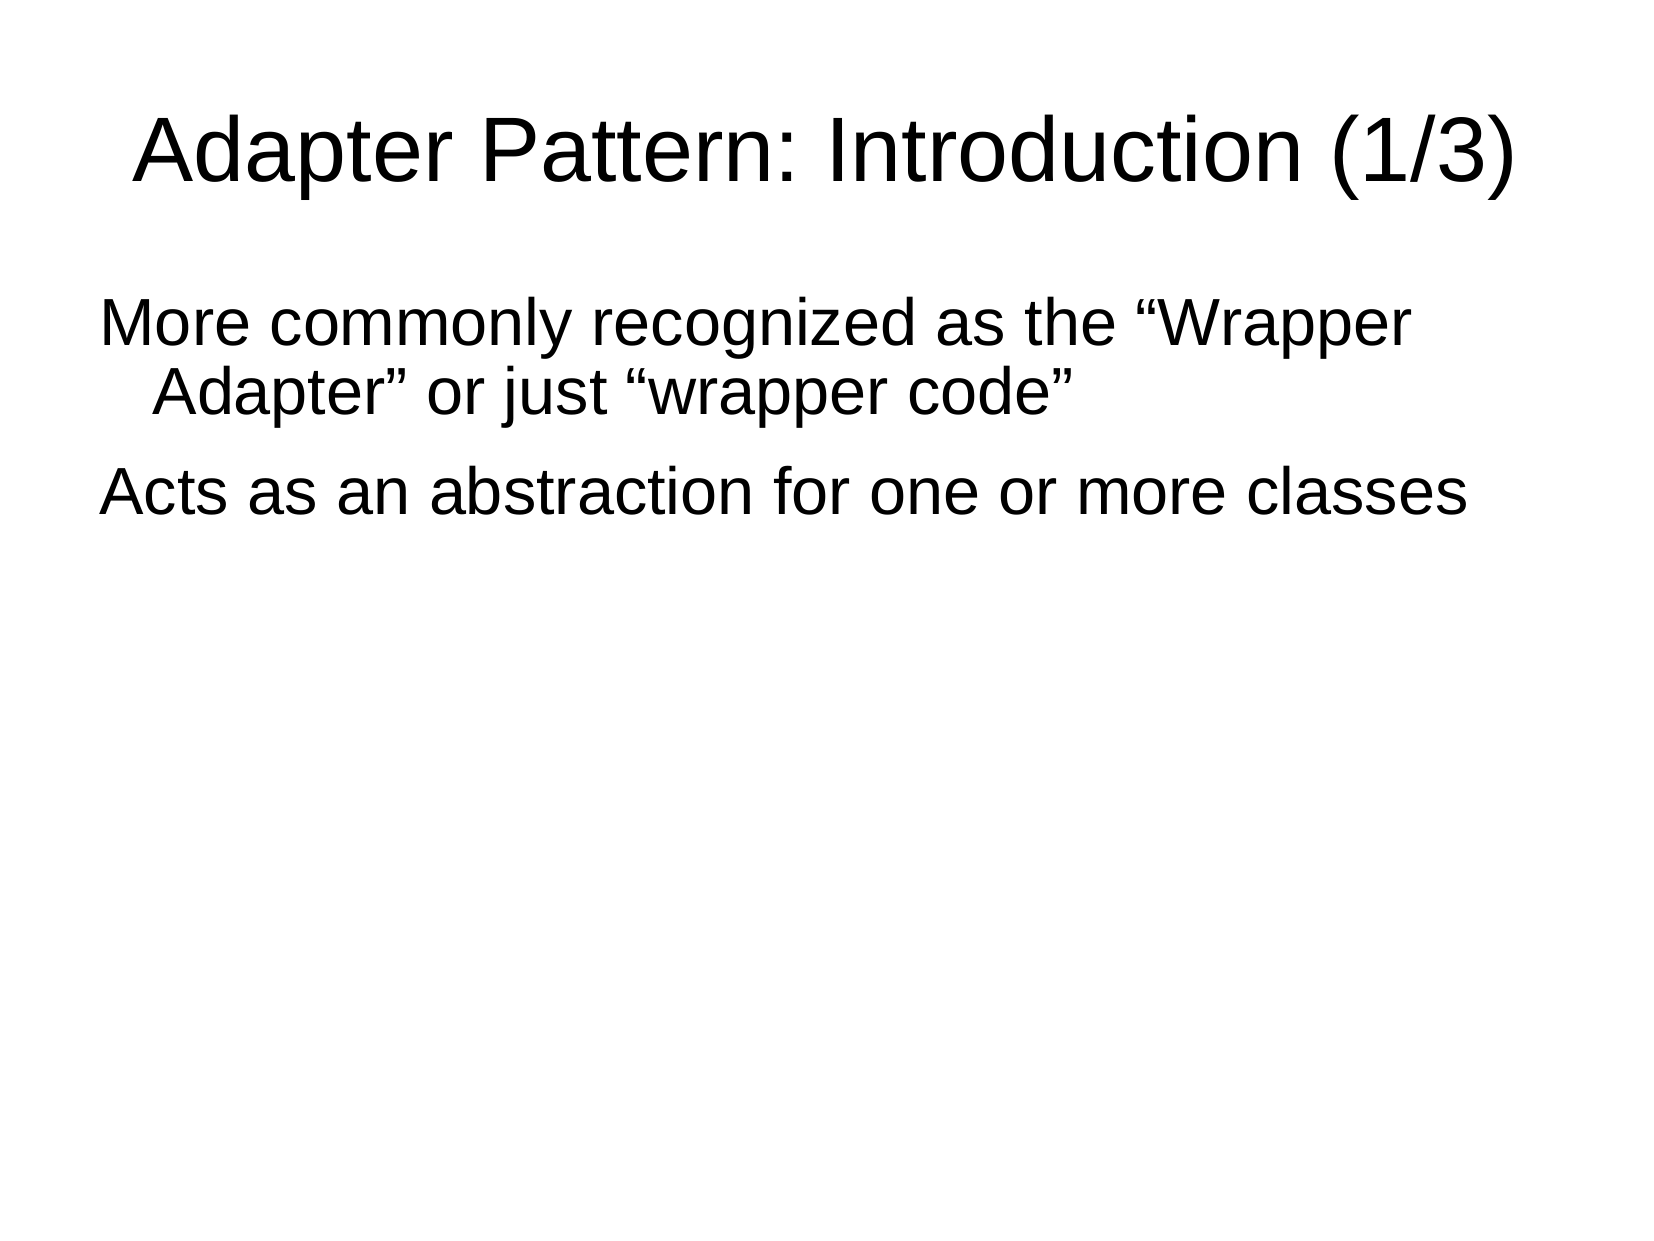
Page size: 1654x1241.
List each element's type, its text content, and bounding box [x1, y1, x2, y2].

list More commonly recognized as the “Wrapper Adapter” or just “wrapper code” Acts as an abstraction for one or more classes [82, 290, 1571, 1094]
title Adapter Pattern: Introduction (1/3) [82, 56, 1571, 249]
